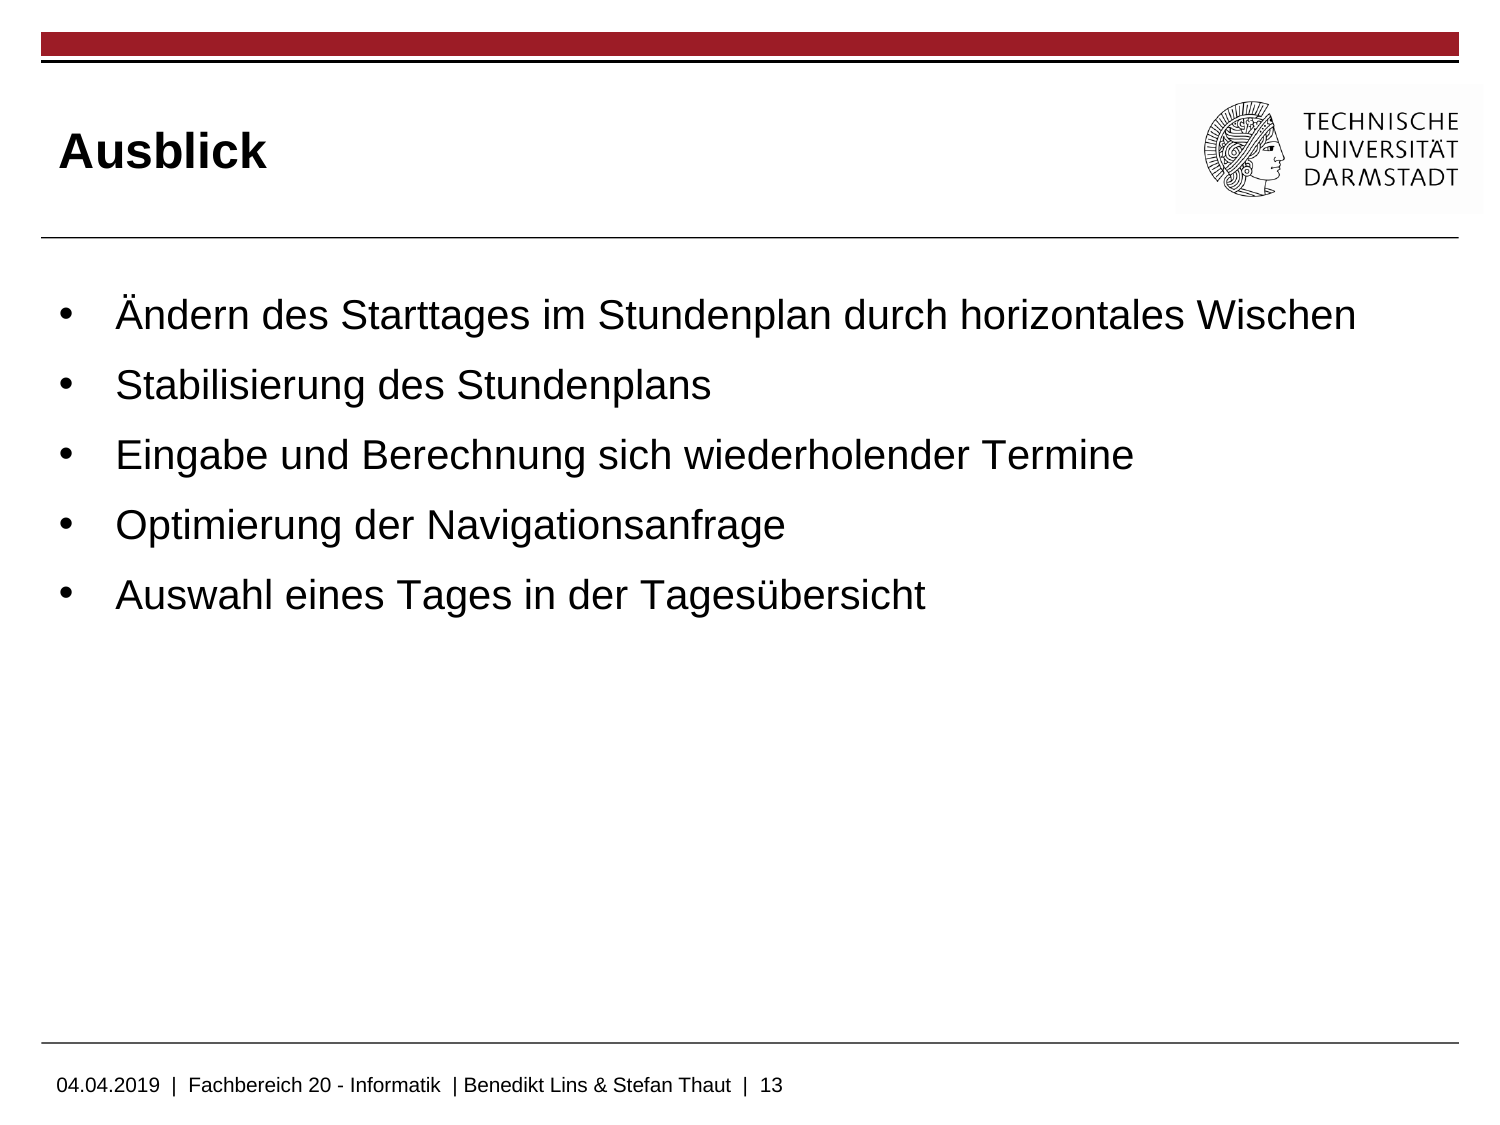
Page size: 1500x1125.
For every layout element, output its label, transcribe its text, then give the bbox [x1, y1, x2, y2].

list Ändern des Starttages im Stundenplan durch horizontales Wischen Stabilisierung des Stundenplans Eingabe und Berechnung sich wiederholender Termine Optimierung der Navigationsanfrage Auswahl eines Tages in der Tagesübersicht [59, 265, 1359, 1001]
picture [1175, 84, 1484, 214]
title Ausblick [58, 80, 1149, 218]
